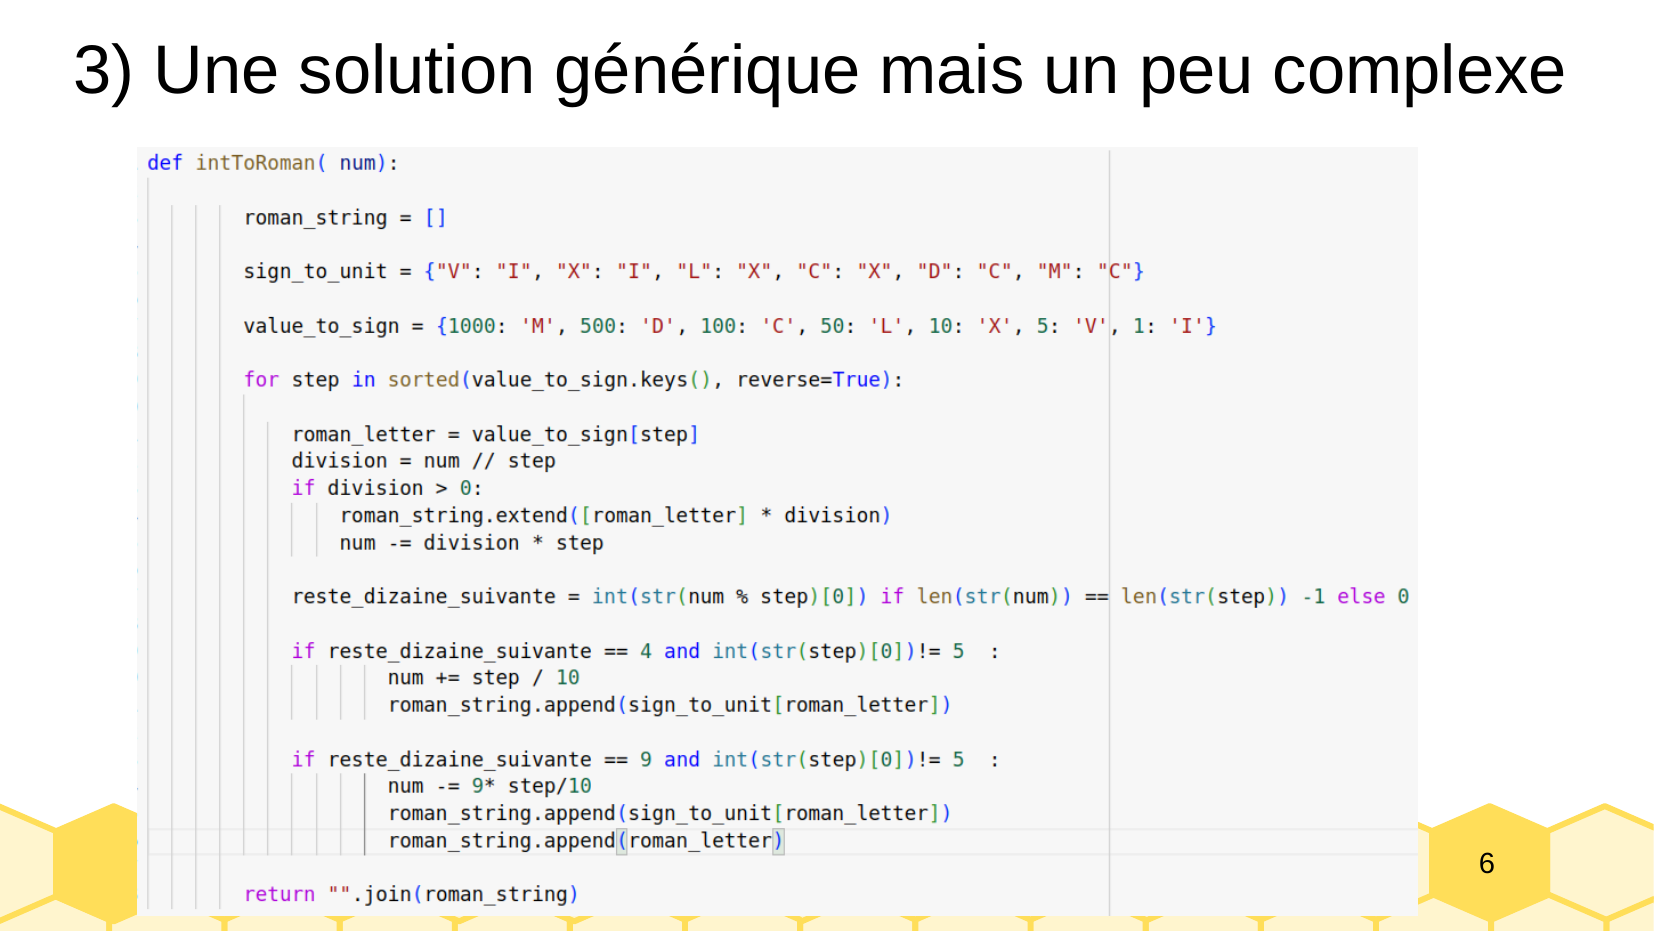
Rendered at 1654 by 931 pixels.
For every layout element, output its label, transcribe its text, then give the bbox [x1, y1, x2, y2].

title 3) Une solution générique mais un peu complexe [0, 0, 1654, 148]
picture [137, 147, 1418, 916]
